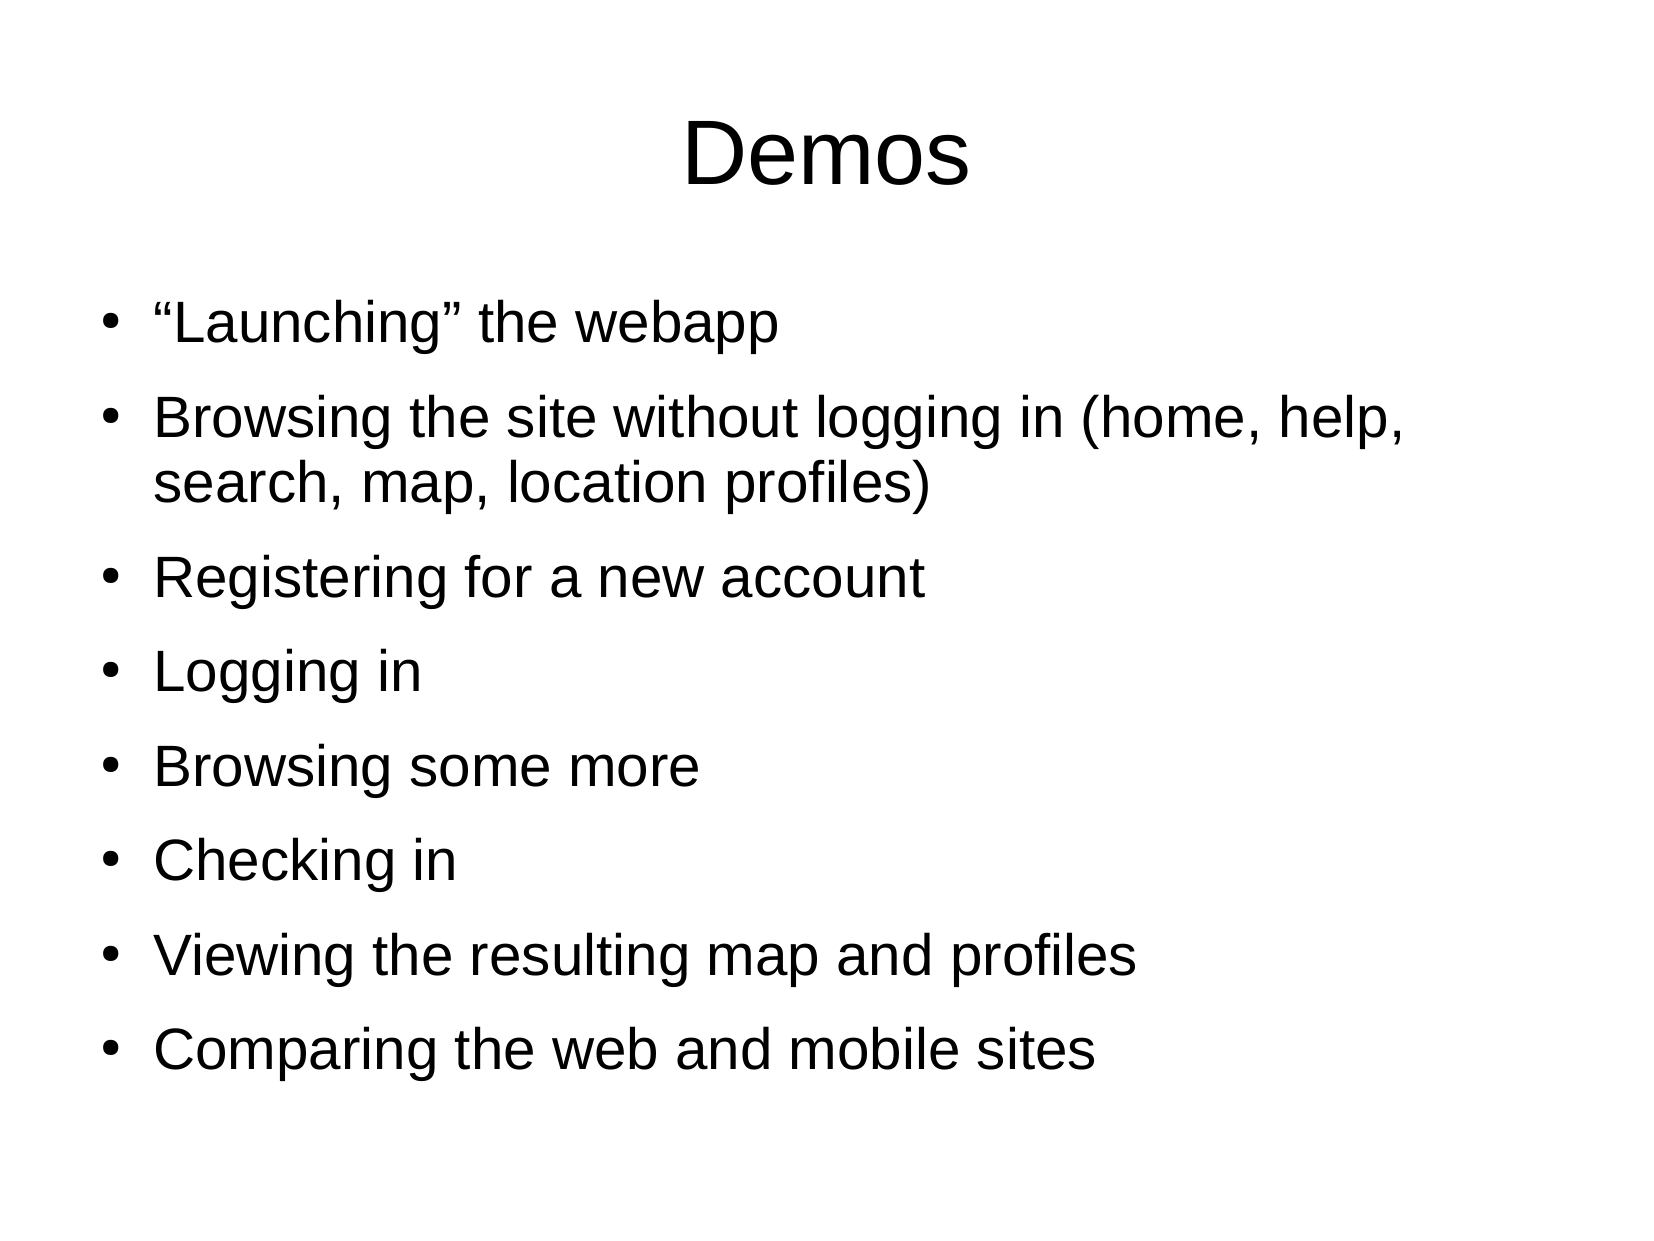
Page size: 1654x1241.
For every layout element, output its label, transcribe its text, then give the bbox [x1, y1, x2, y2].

list “Launching” the webapp Browsing the site without logging in (home, help, search, map, location profiles) Registering for a new account Logging in Browsing some more Checking in Viewing the resulting map and profiles Comparing the web and mobile sites [82, 290, 1571, 1094]
title Demos [82, 56, 1571, 250]
